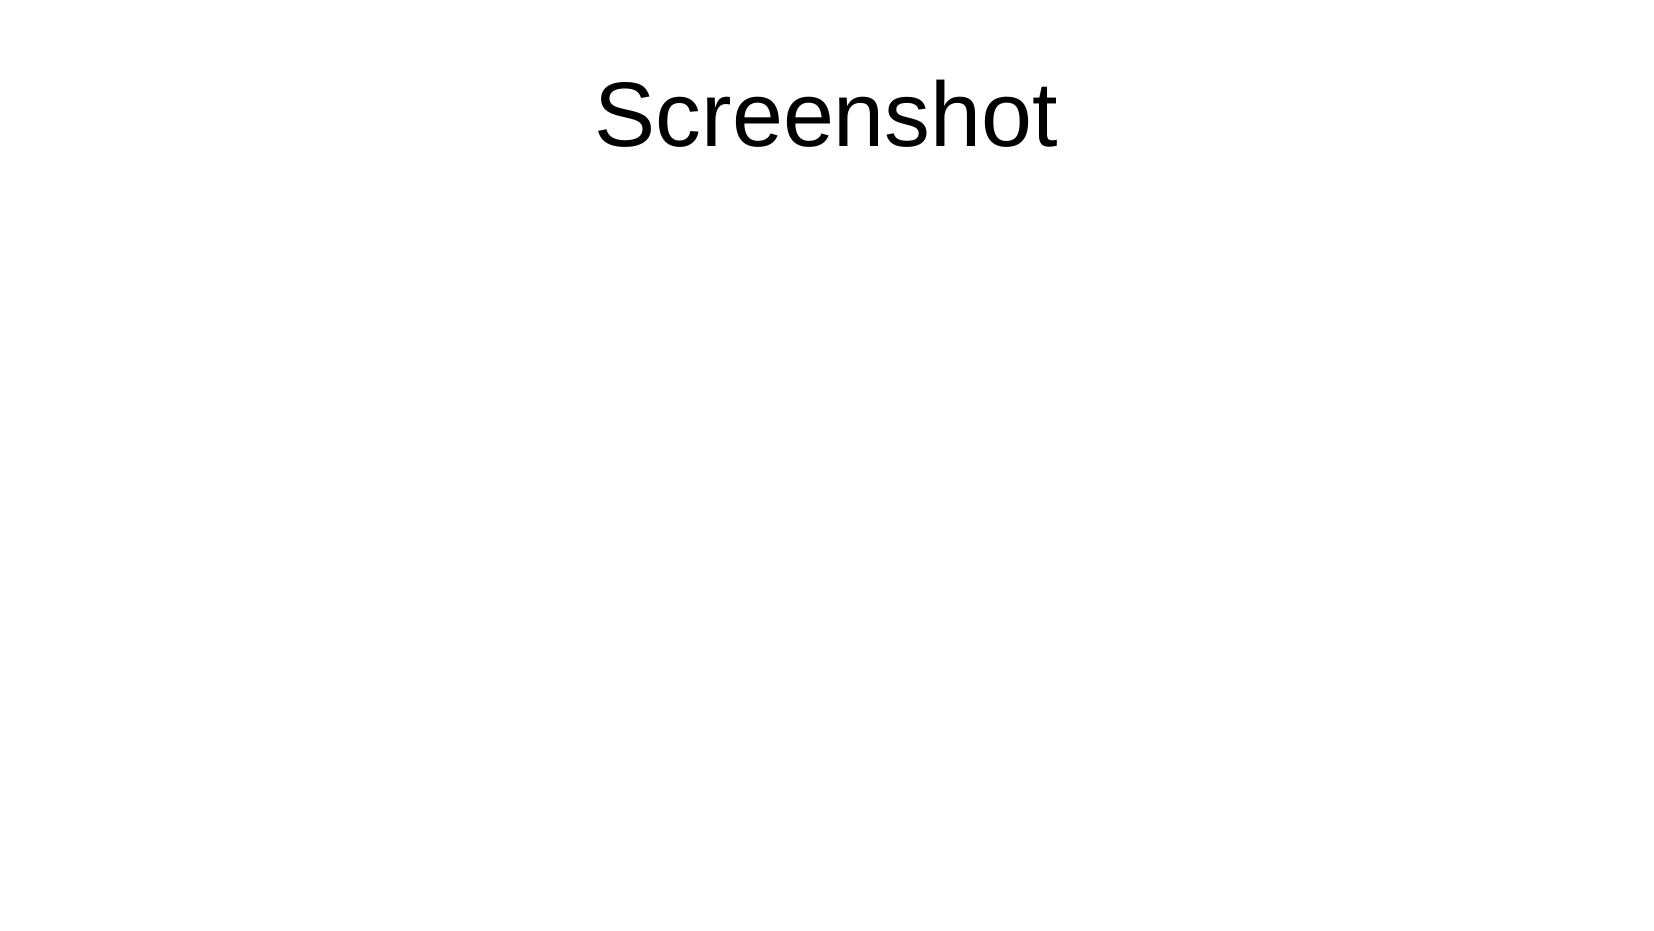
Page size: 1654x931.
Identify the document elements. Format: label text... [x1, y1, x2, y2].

title Screenshot [82, 37, 1571, 193]
